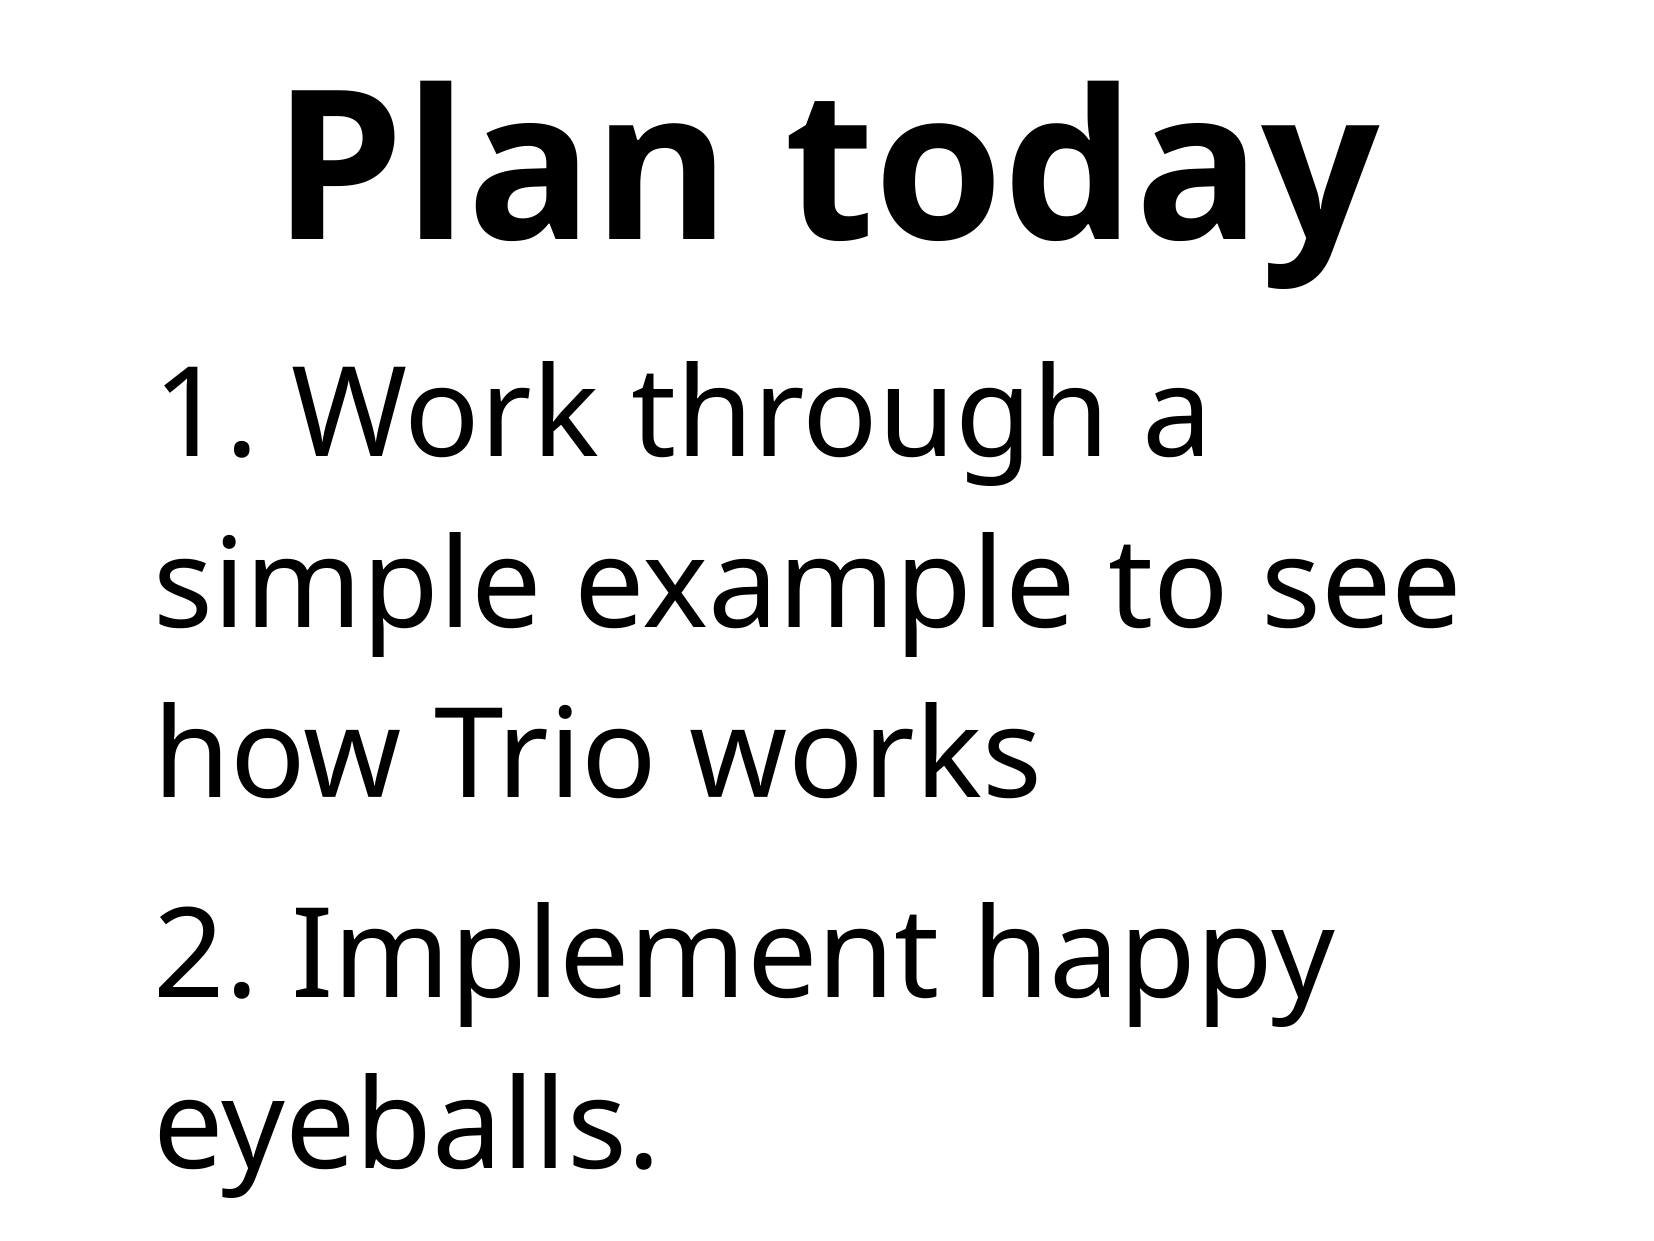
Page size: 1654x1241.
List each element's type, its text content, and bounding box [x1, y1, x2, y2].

list 1. Work through a simple example to see how Trio works 2. Implement happy eyeballs. [82, 323, 1571, 1208]
title Plan today [82, 31, 1571, 286]
